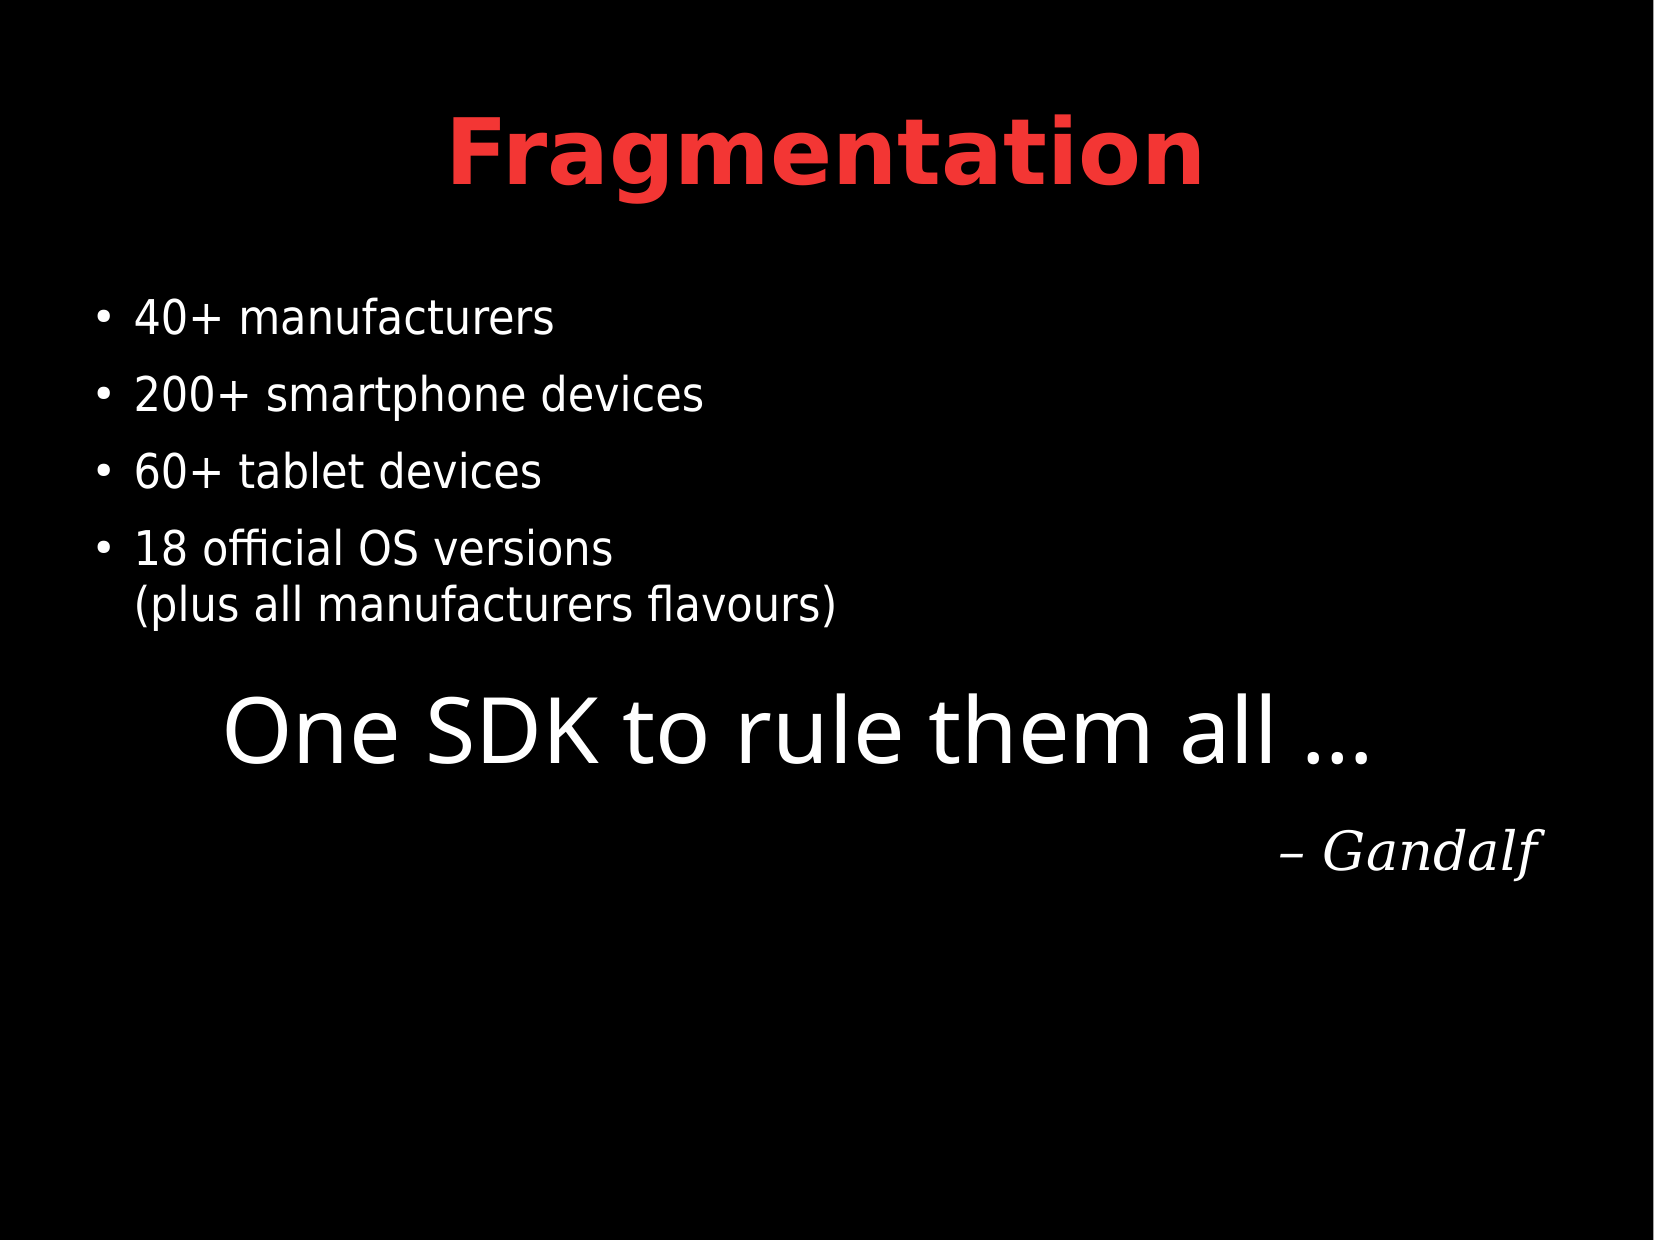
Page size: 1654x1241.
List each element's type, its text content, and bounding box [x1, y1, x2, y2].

list One SDK to rule them all … – Gandalf [82, 665, 1538, 1009]
title Fragmentation [82, 49, 1571, 257]
list 40+ manufacturers 200+ smartphone devices 60+ tablet devices 18 official OS versions (plus all manufacturers flavours) [82, 290, 1538, 634]
